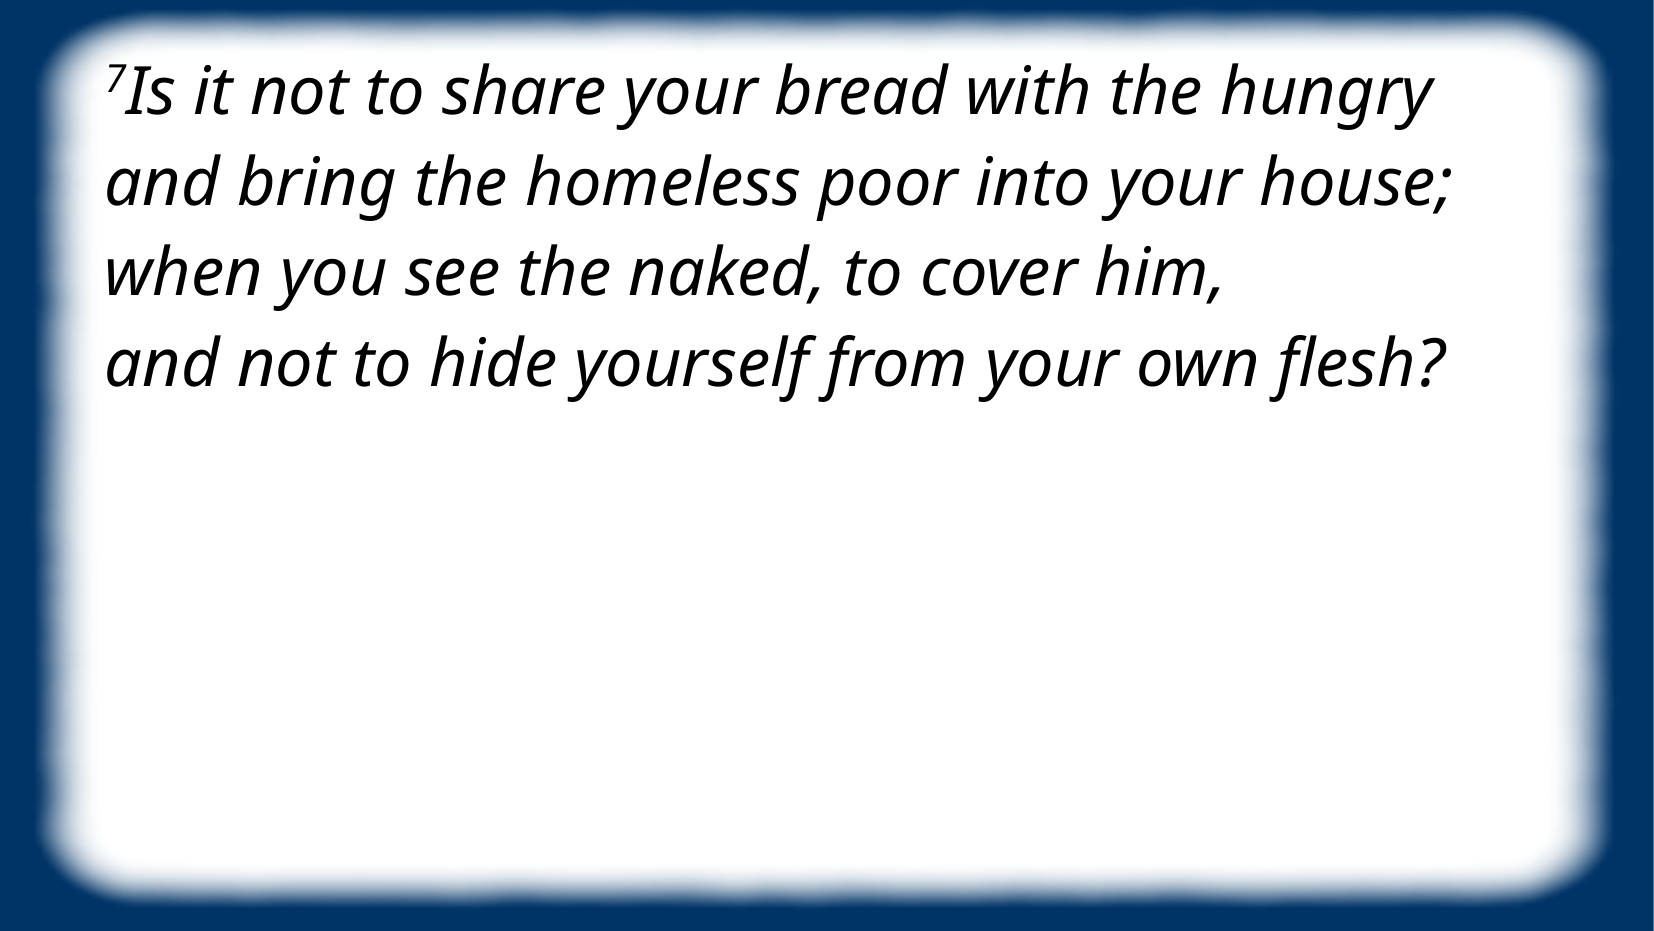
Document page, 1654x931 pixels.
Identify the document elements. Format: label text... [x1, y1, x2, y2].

text_box 7Is it not to share your bread with the hungry and bring the homeless poor into your house; when you see the naked, to cover him, and not to hide yourself from your own flesh? [90, 35, 1546, 406]
picture [0, 0, 1654, 931]
